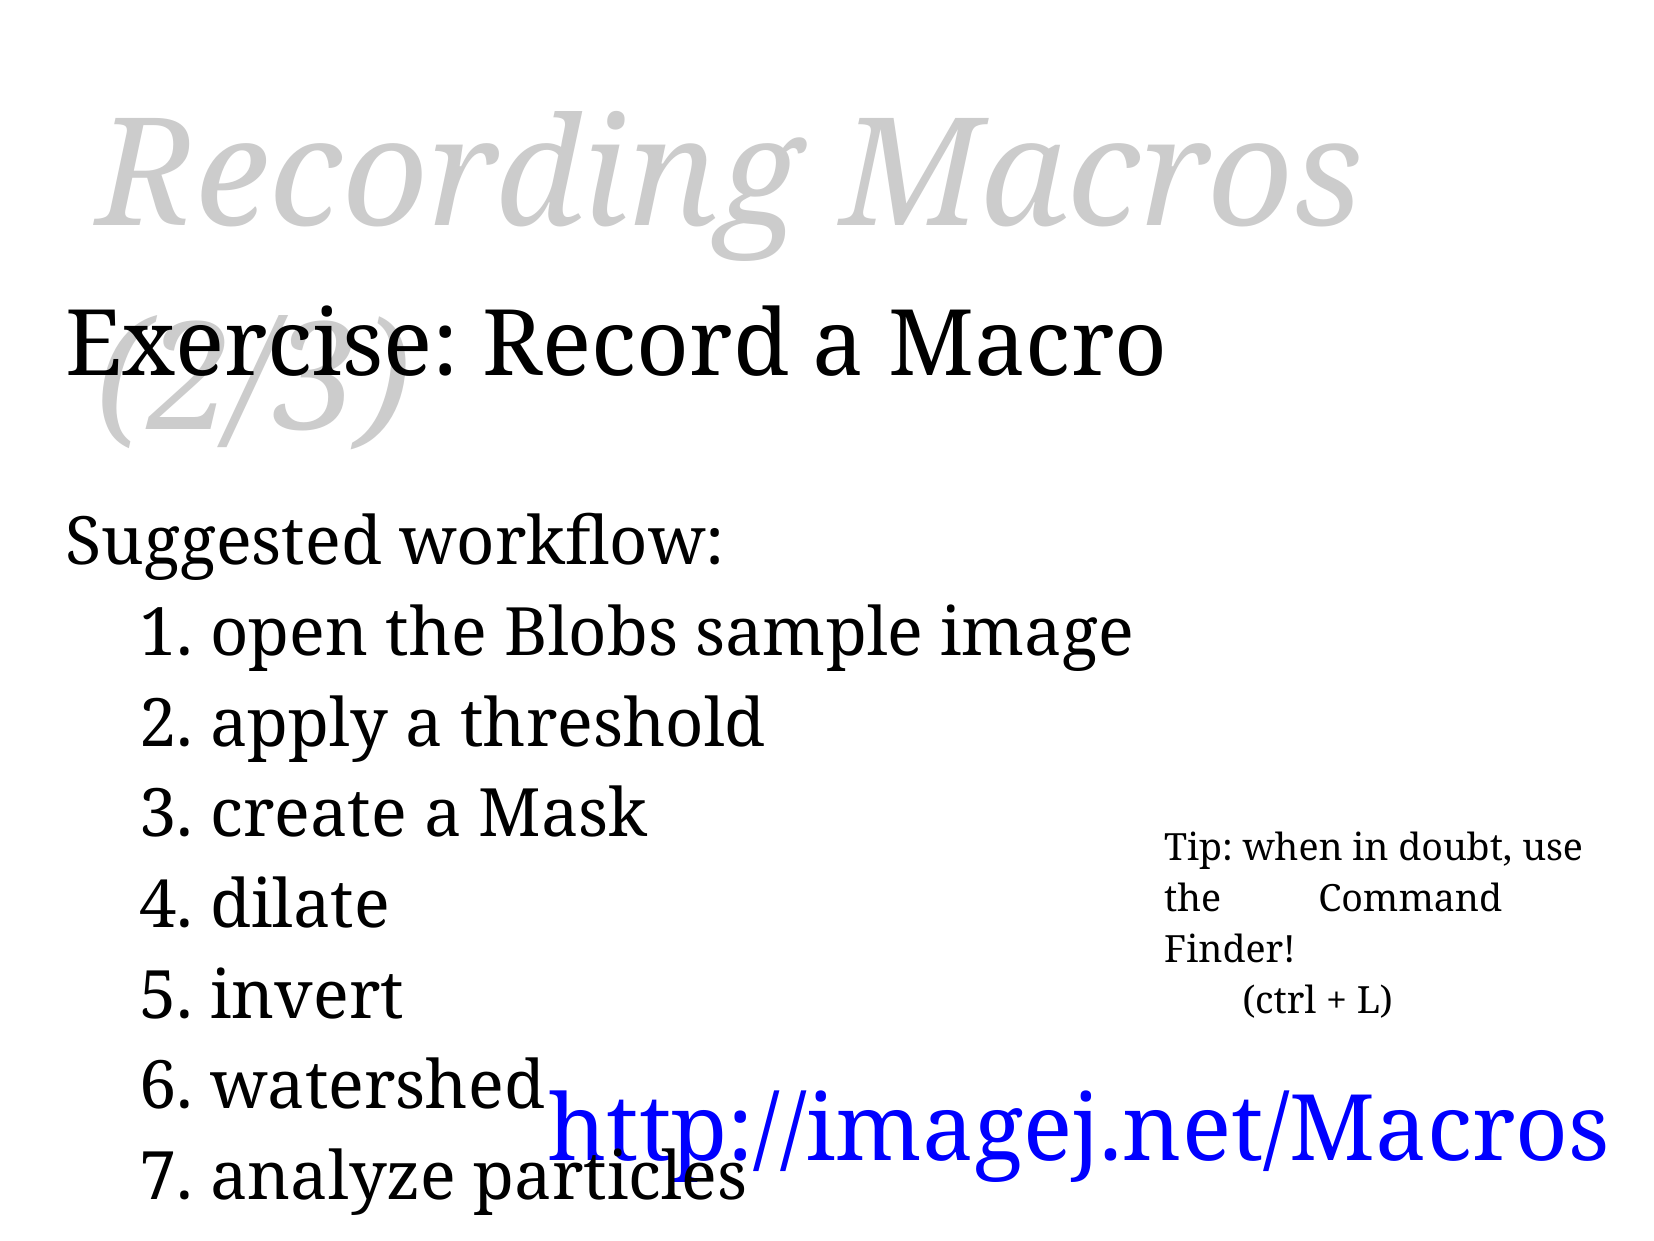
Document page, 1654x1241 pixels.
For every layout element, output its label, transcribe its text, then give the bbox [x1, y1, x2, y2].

text_box Tip: when in doubt, use the Command Finder! (ctrl + L) [1149, 812, 1606, 1036]
text_box Exercise: Record a Macro Suggested workflow: open the Blobs sample image apply a threshold create a Mask dilate invert watershed analyze particles [50, 270, 1626, 1071]
text_box Recording Macros (2/3) [81, 57, 1654, 239]
text_box http://imagej.net/Macros [50, 1071, 1626, 1172]
